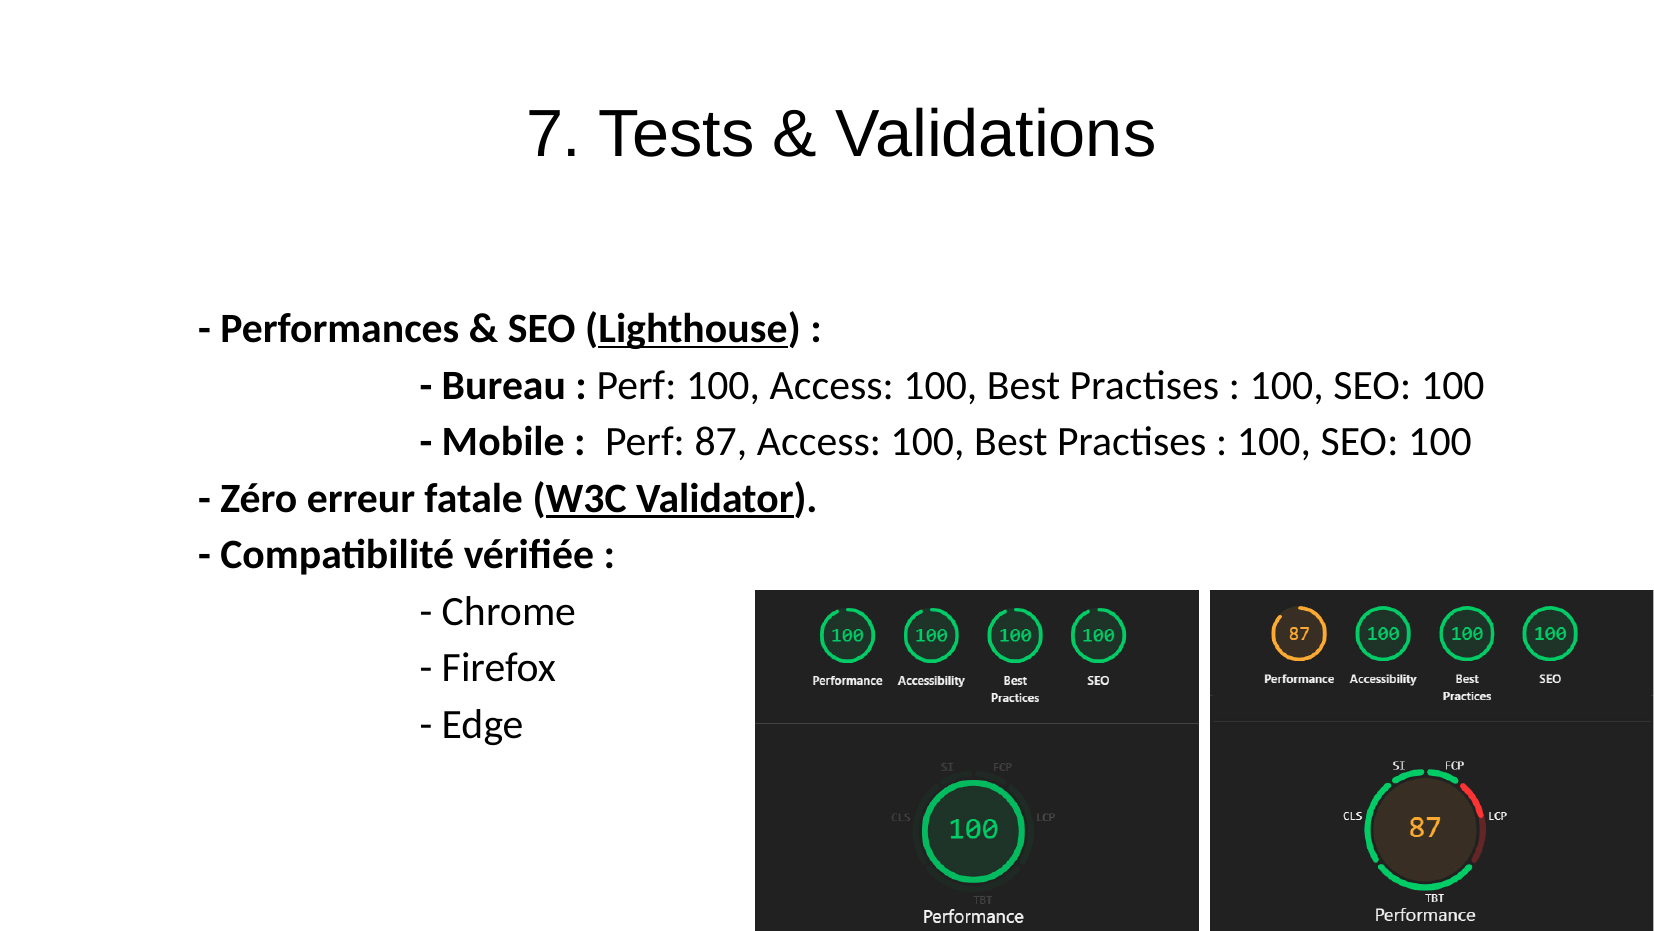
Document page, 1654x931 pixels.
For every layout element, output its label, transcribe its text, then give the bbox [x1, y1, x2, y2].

picture [1210, 590, 1654, 931]
picture [755, 590, 1199, 931]
text_box 7. Tests & Validations - Performances & SEO (Lighthouse) : - Bureau : Perf: 100, Access: 100, Best Practises : 100, SEO: 100 - Mobile : Perf: 87, Access: 100, Best Practises : 100, SEO: 100 - Zéro erreur fatale (W3C Validator). - Compatibilité vérifiée : - Chrome - Firefox - Edge [58, 46, 1624, 799]
